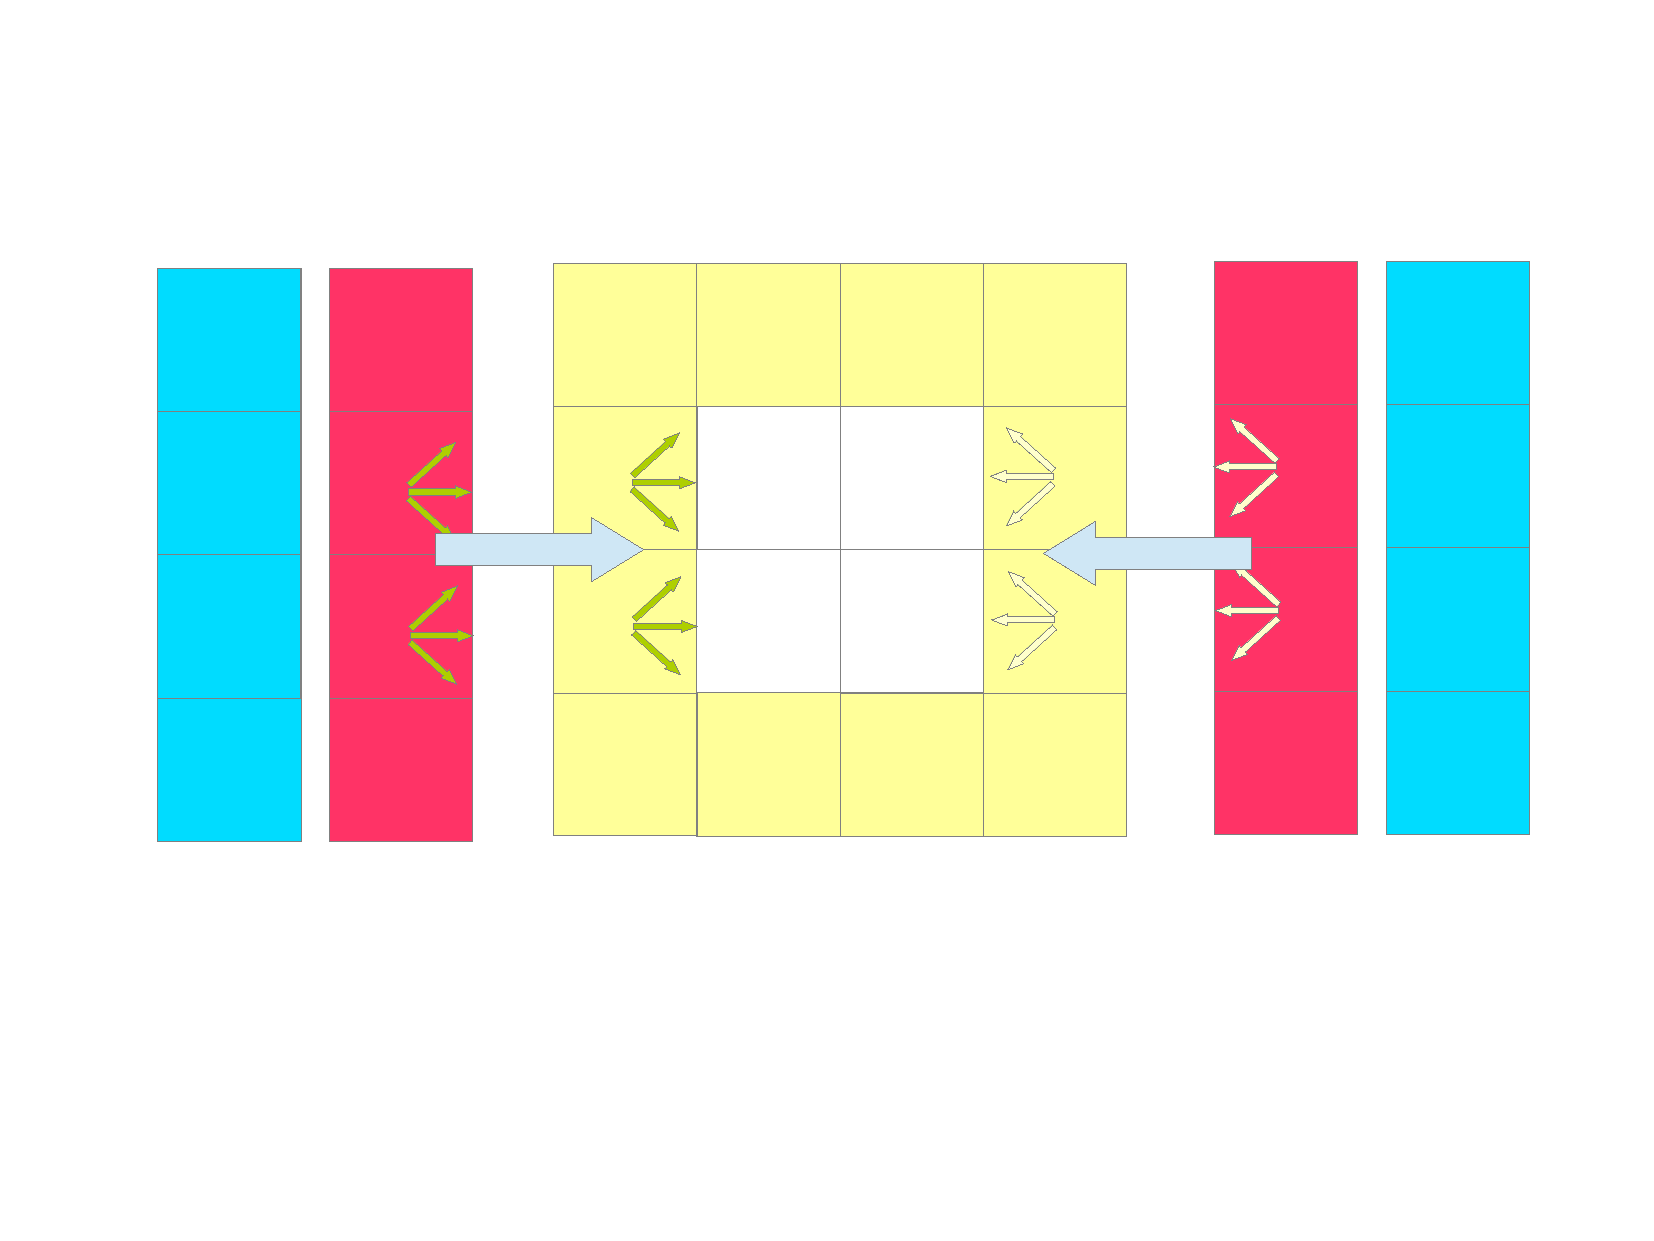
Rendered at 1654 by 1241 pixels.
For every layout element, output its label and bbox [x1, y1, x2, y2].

text_box [329, 261, 1358, 842]
text_box [1386, 261, 1530, 835]
text_box [157, 268, 302, 842]
